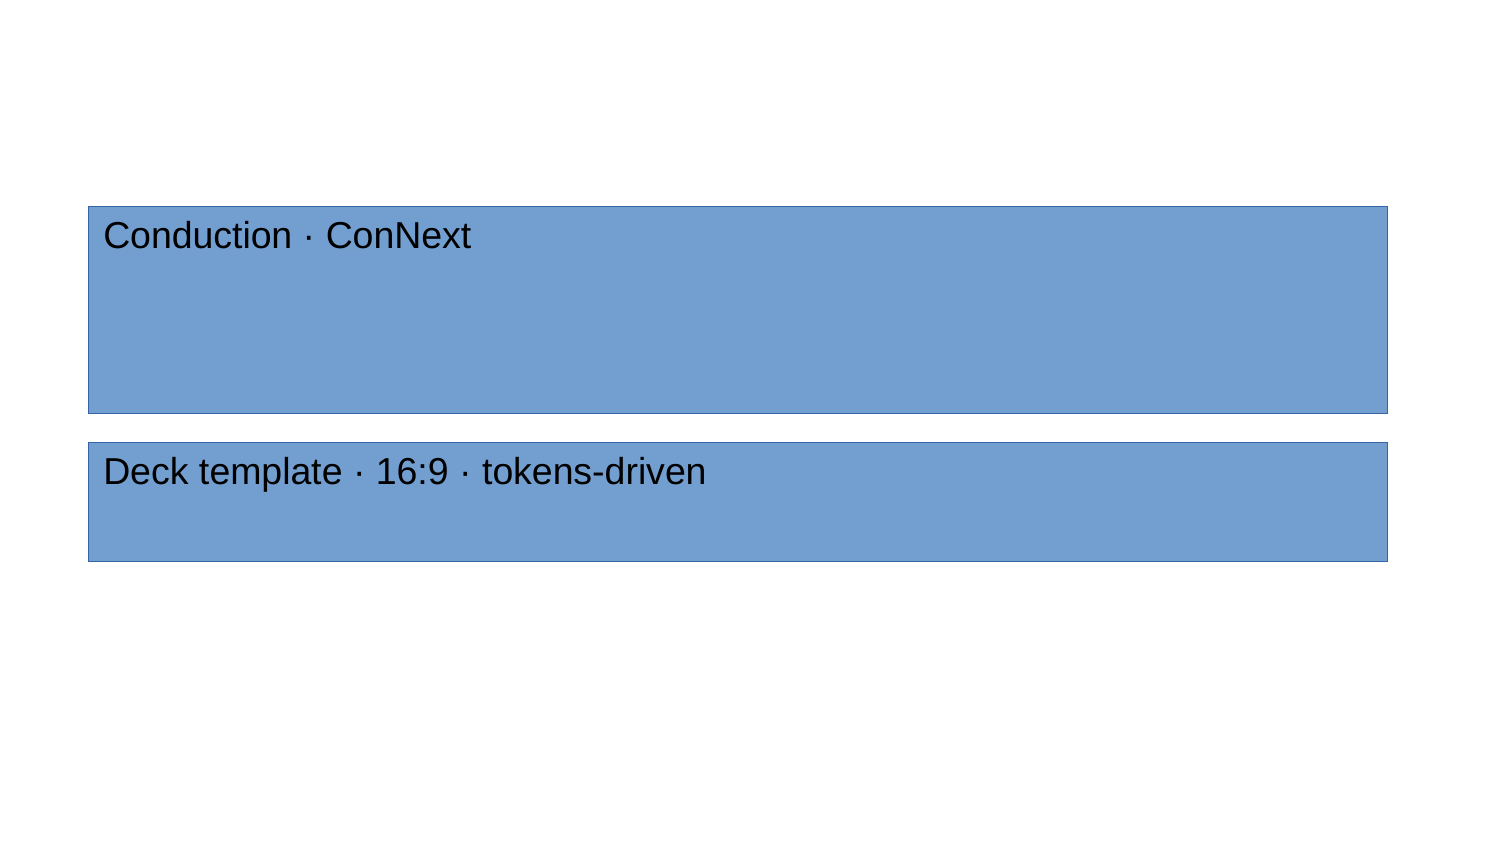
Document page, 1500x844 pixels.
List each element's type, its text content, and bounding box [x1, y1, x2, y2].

text_box Conduction · ConNext [88, 206, 1388, 414]
text_box Deck template · 16:9 · tokens-driven [88, 442, 1388, 562]
